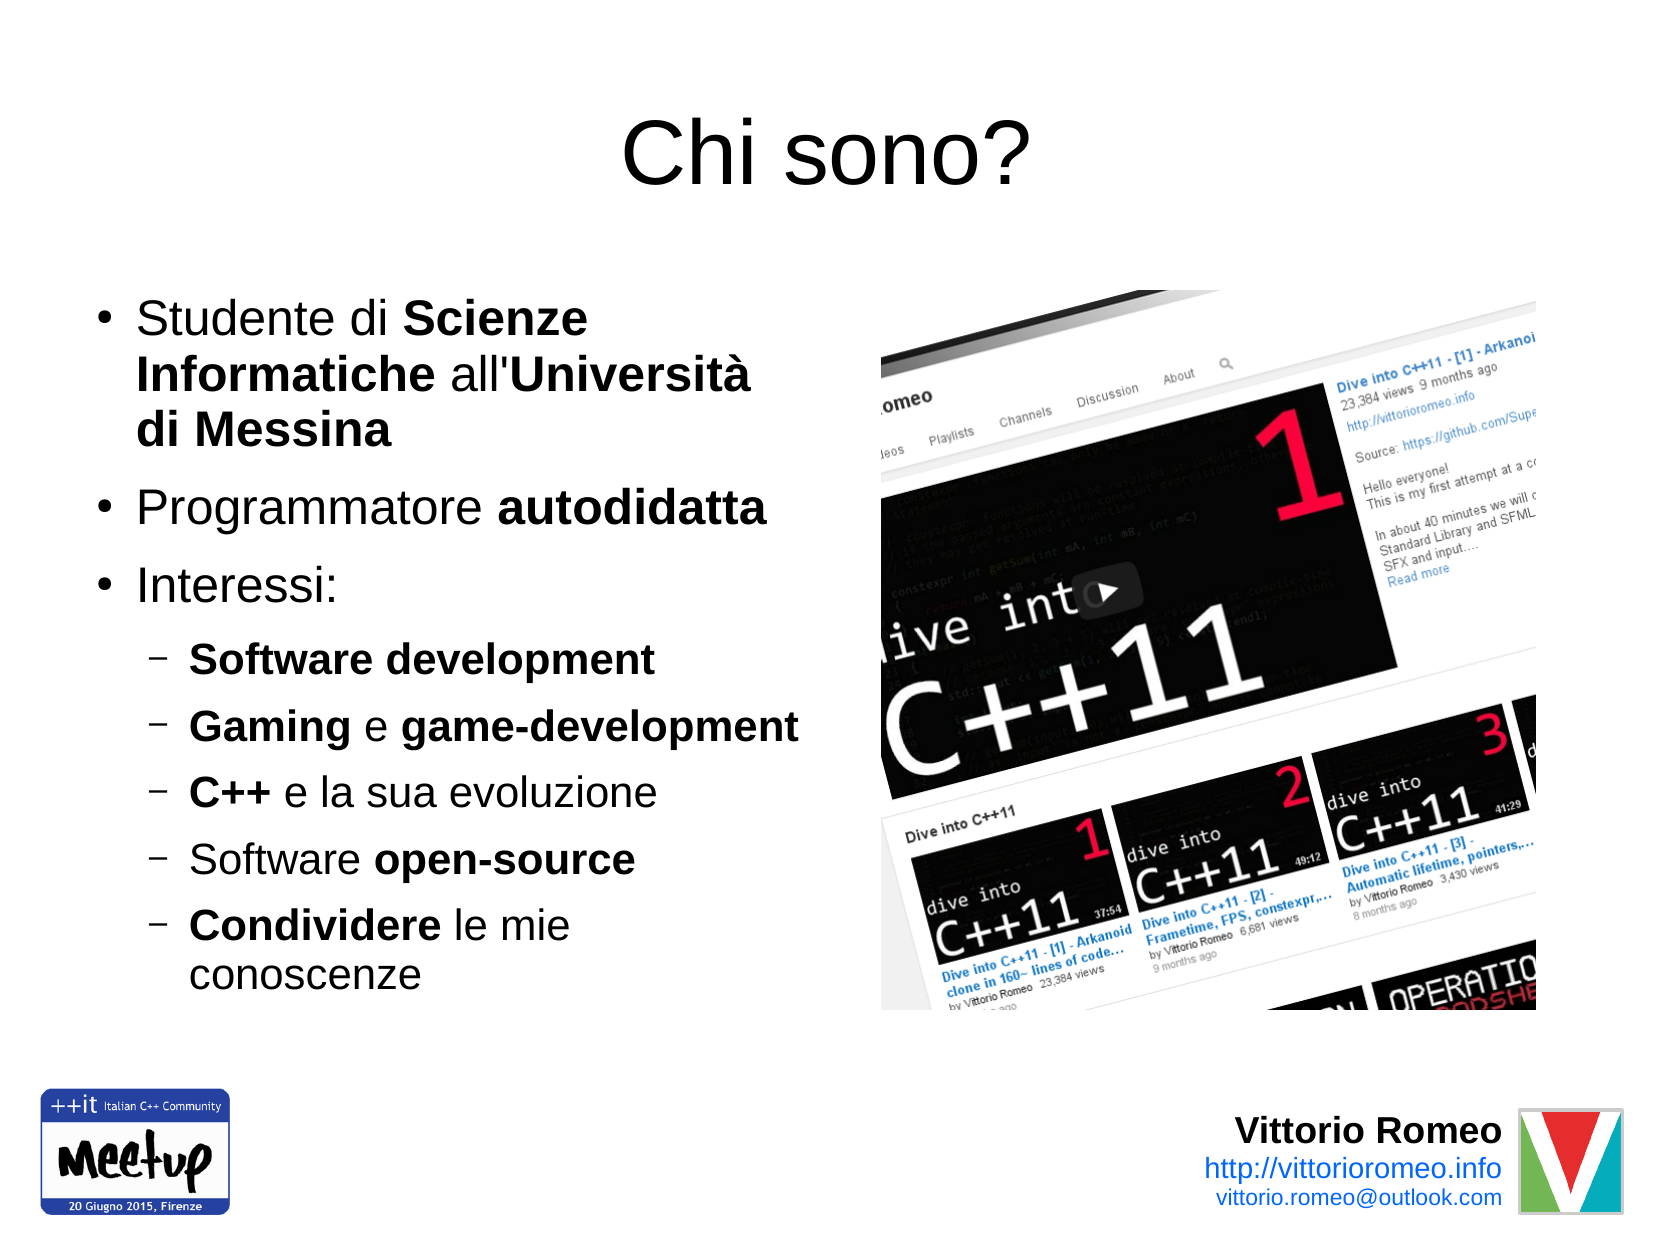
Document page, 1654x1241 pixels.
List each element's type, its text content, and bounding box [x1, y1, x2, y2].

title Chi sono? [82, 49, 1571, 257]
picture [881, 290, 1536, 1010]
picture [1521, 1112, 1621, 1212]
picture [40, 1088, 230, 1215]
list Studente di Scienze Informatiche all'Università di Messina Programmatore autodidatta Interessi: Software development Gaming e game-development C++ e la sua evoluzione Software open-source Condividere le mie conoscenze [82, 290, 809, 1010]
